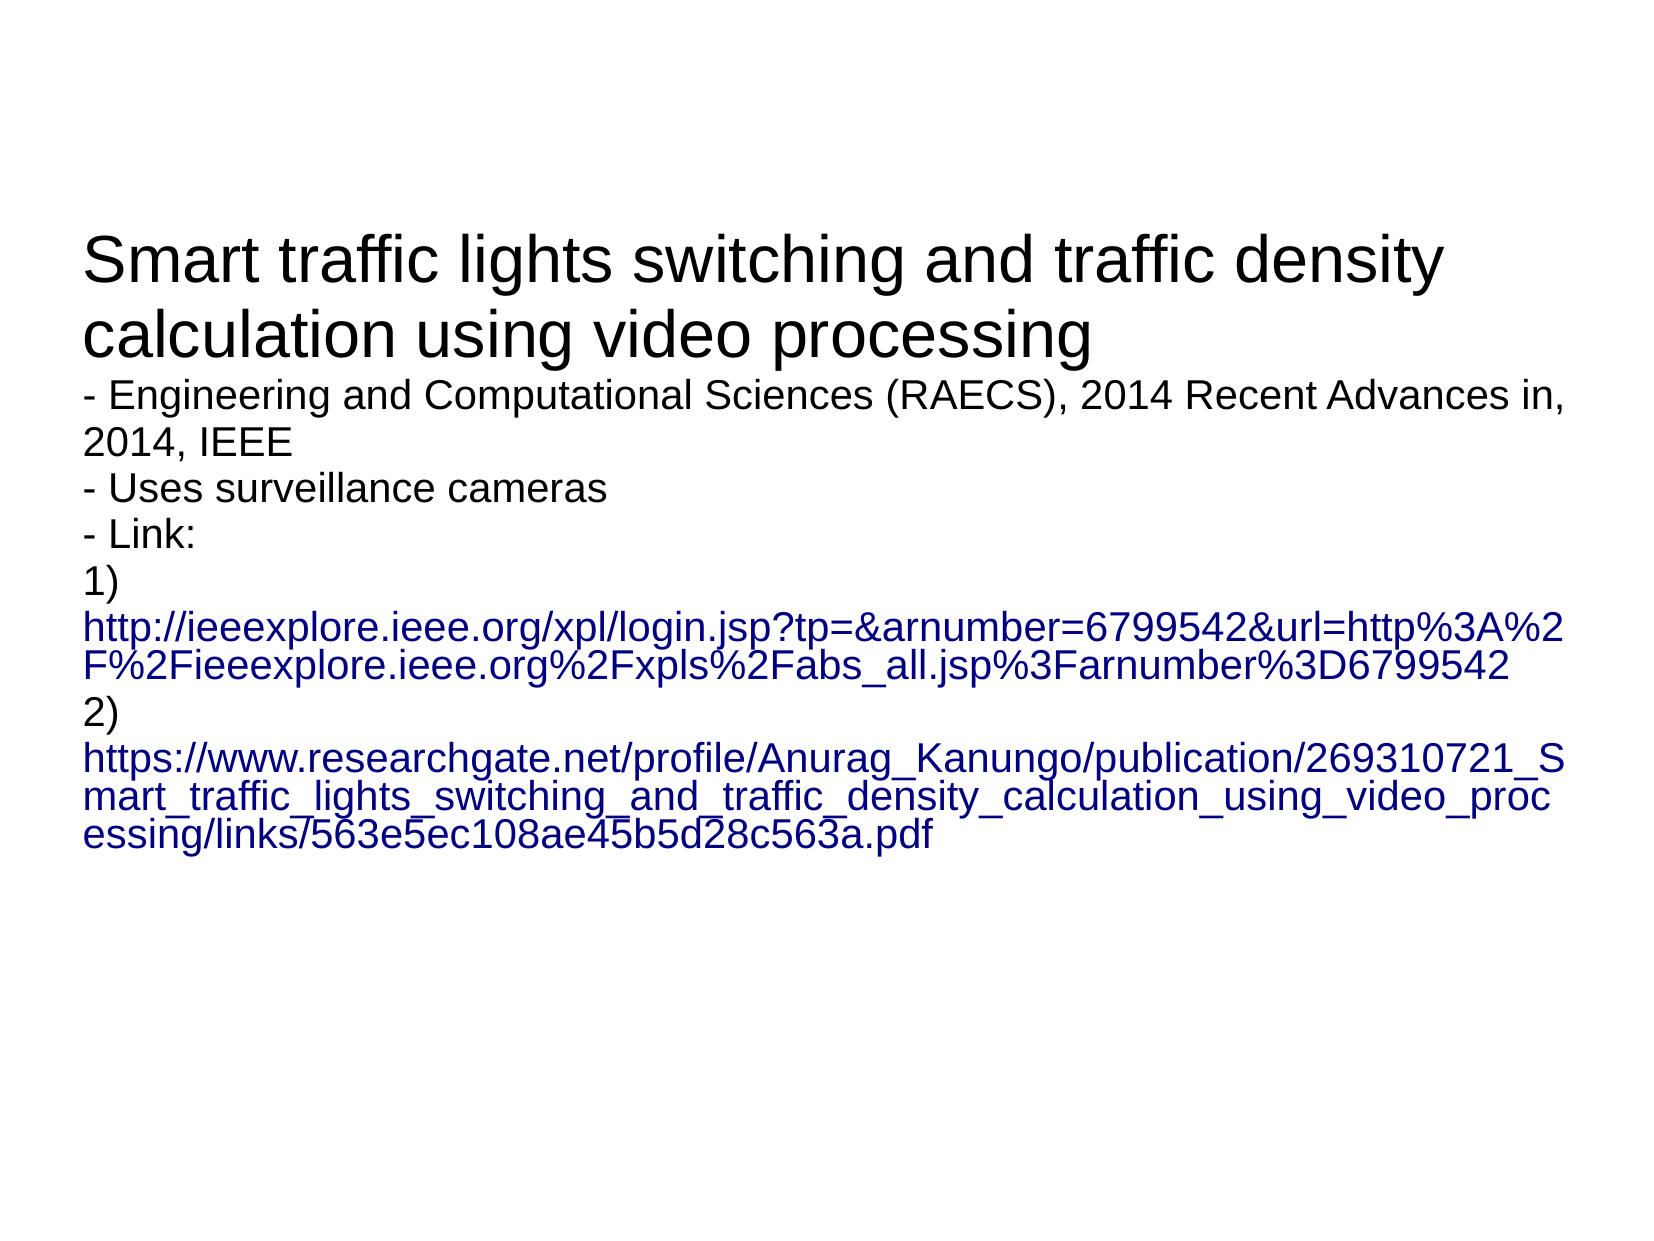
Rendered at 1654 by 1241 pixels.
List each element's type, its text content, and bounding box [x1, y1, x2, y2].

subtitle Smart traffic lights switching and traffic density calculation using video processing - Engineering and Computational Sciences (RAECS), 2014 Recent Advances in, 2014, IEEE - Uses surveillance cameras - Link: 1) http://ieeexplore.ieee.org/xpl/login.jsp?tp=&arnumber=6799542&url=http%3A%2F%2Fieeexplore.ieee.org%2Fxpls%2Fabs_all.jsp%3Farnumber%3D6799542 2)https://www.researchgate.net/profile/Anurag_Kanungo/publication/269310721_Smart_traffic_lights_switching_and_traffic_density_calculation_using_video_processing/links/563e5ec108ae45b5d28c563a.pdf [82, 49, 1571, 1010]
